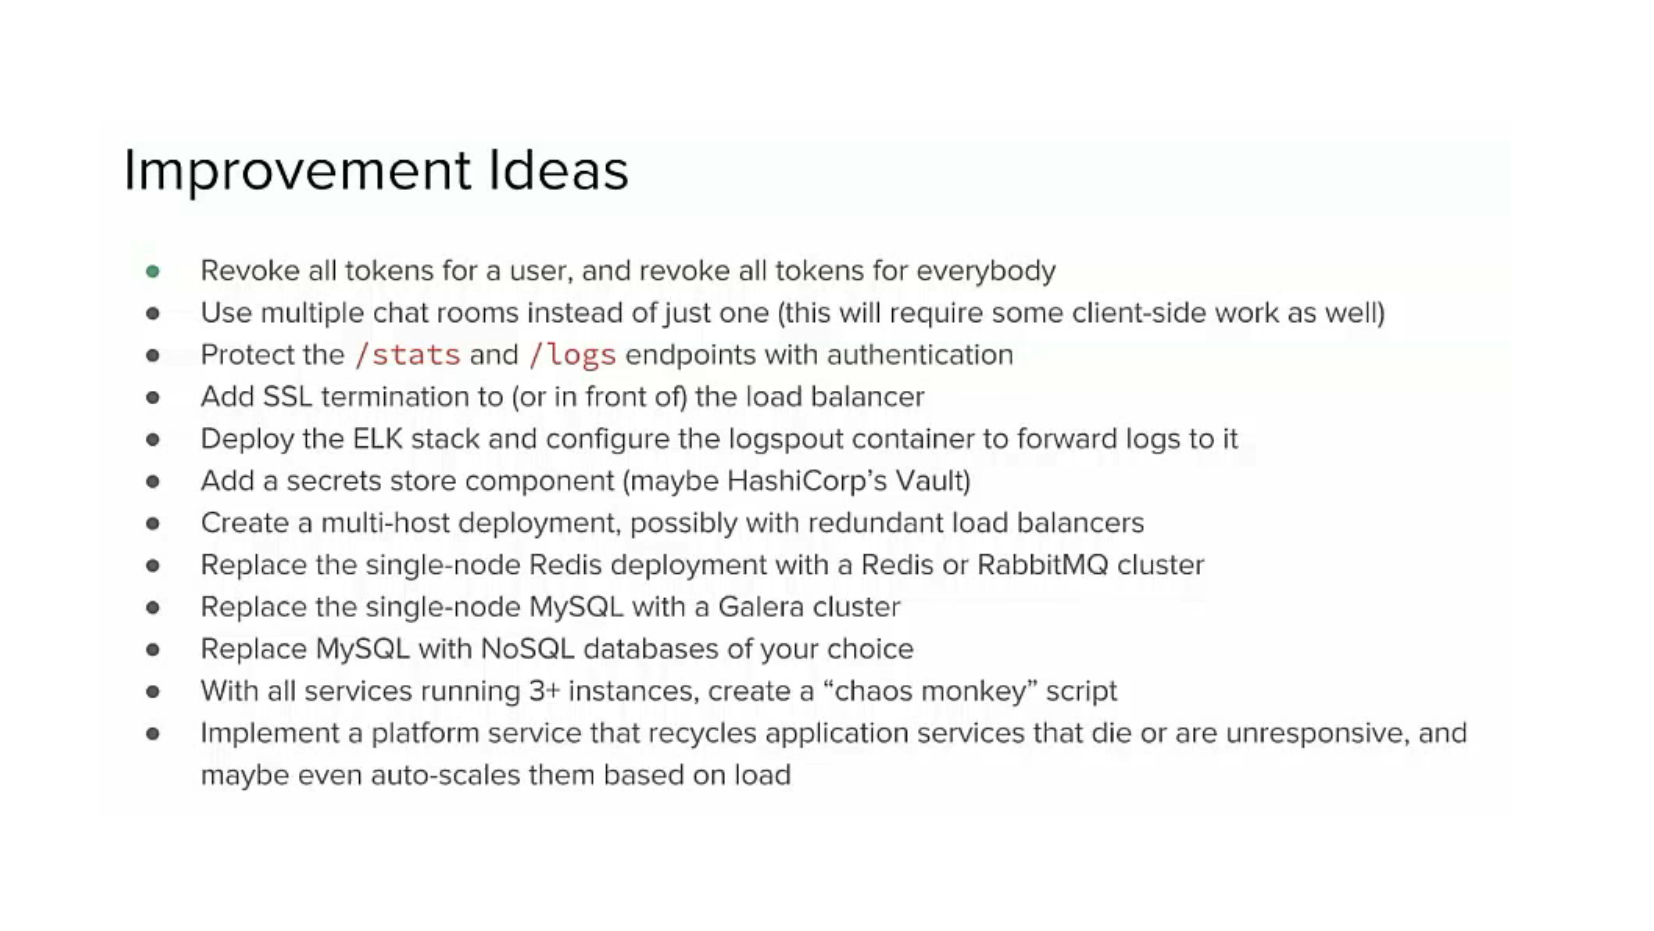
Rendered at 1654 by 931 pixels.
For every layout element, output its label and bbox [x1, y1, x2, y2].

picture [98, 121, 1511, 817]
